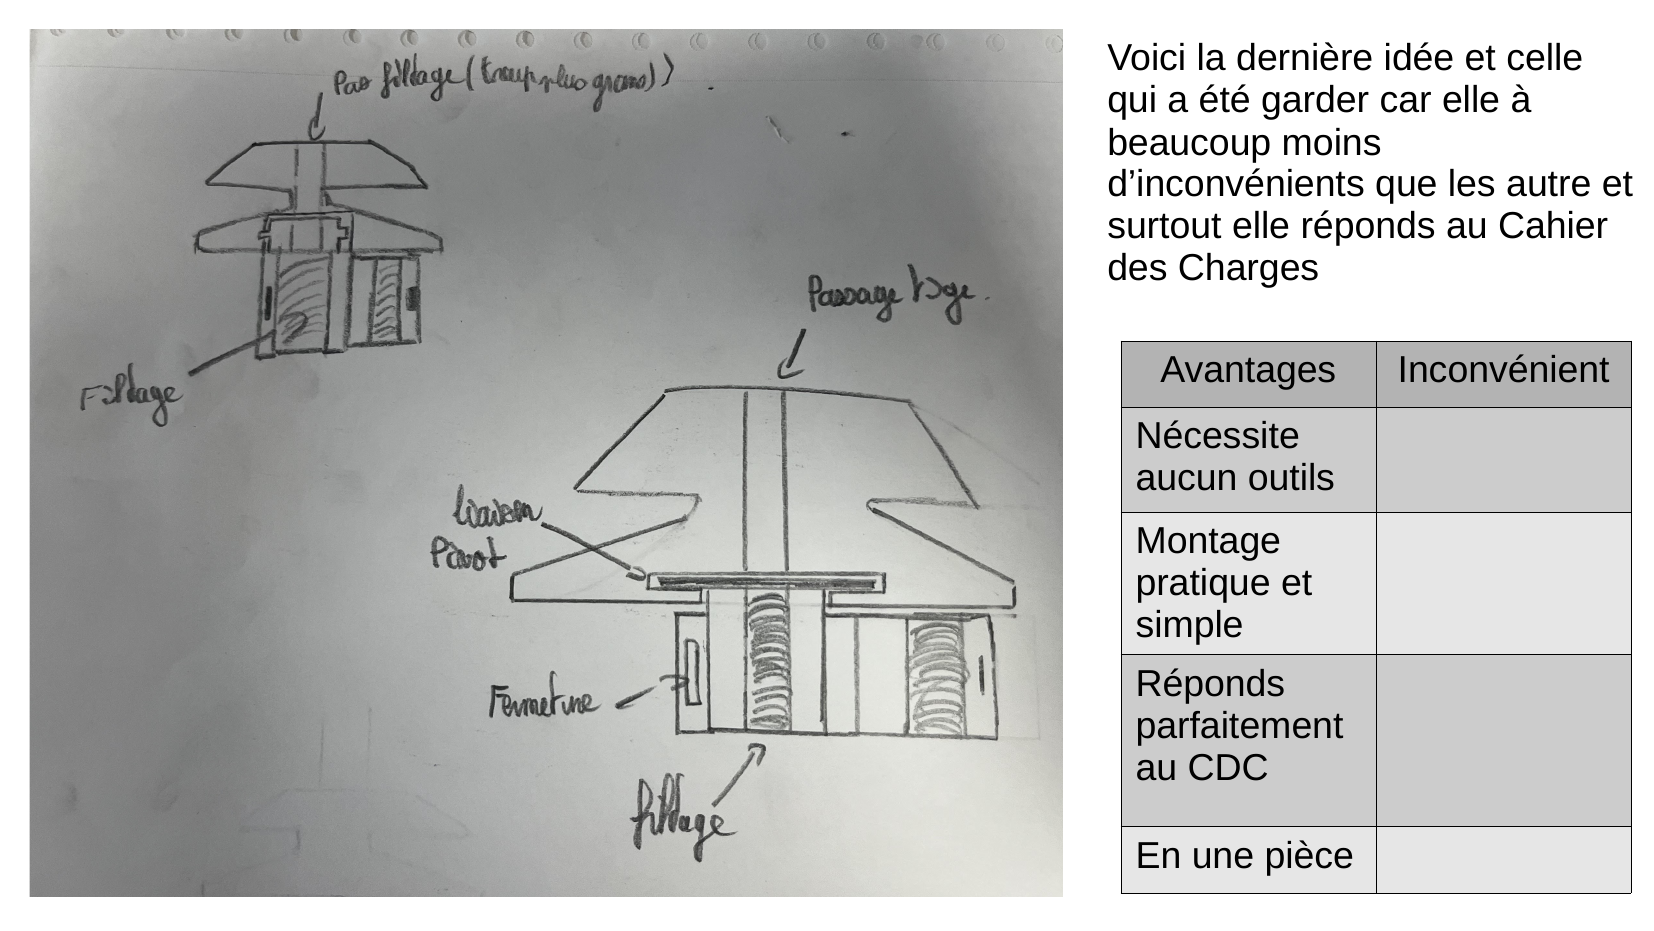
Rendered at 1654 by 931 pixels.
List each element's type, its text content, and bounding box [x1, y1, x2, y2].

table_cell [1377, 513, 1631, 654]
table_cell Nécessite aucun outils [1122, 408, 1376, 512]
table_cell En une pièce [1122, 827, 1376, 893]
table_cell [1377, 655, 1631, 826]
picture [29, 29, 1063, 897]
table_cell [1377, 827, 1631, 893]
text_box Voici la dernière idée et celle qui a été garder car elle à beaucoup moins d’inconvénients que les autre et surtout elle réponds au Cahier des Charges [1092, 29, 1654, 297]
table_cell [1377, 408, 1631, 512]
table_header Inconvénient [1377, 342, 1631, 407]
table_header Avantages [1122, 342, 1376, 407]
table_cell Réponds parfaitement au CDC [1122, 655, 1376, 826]
table_cell Montage pratique et simple [1122, 513, 1376, 654]
